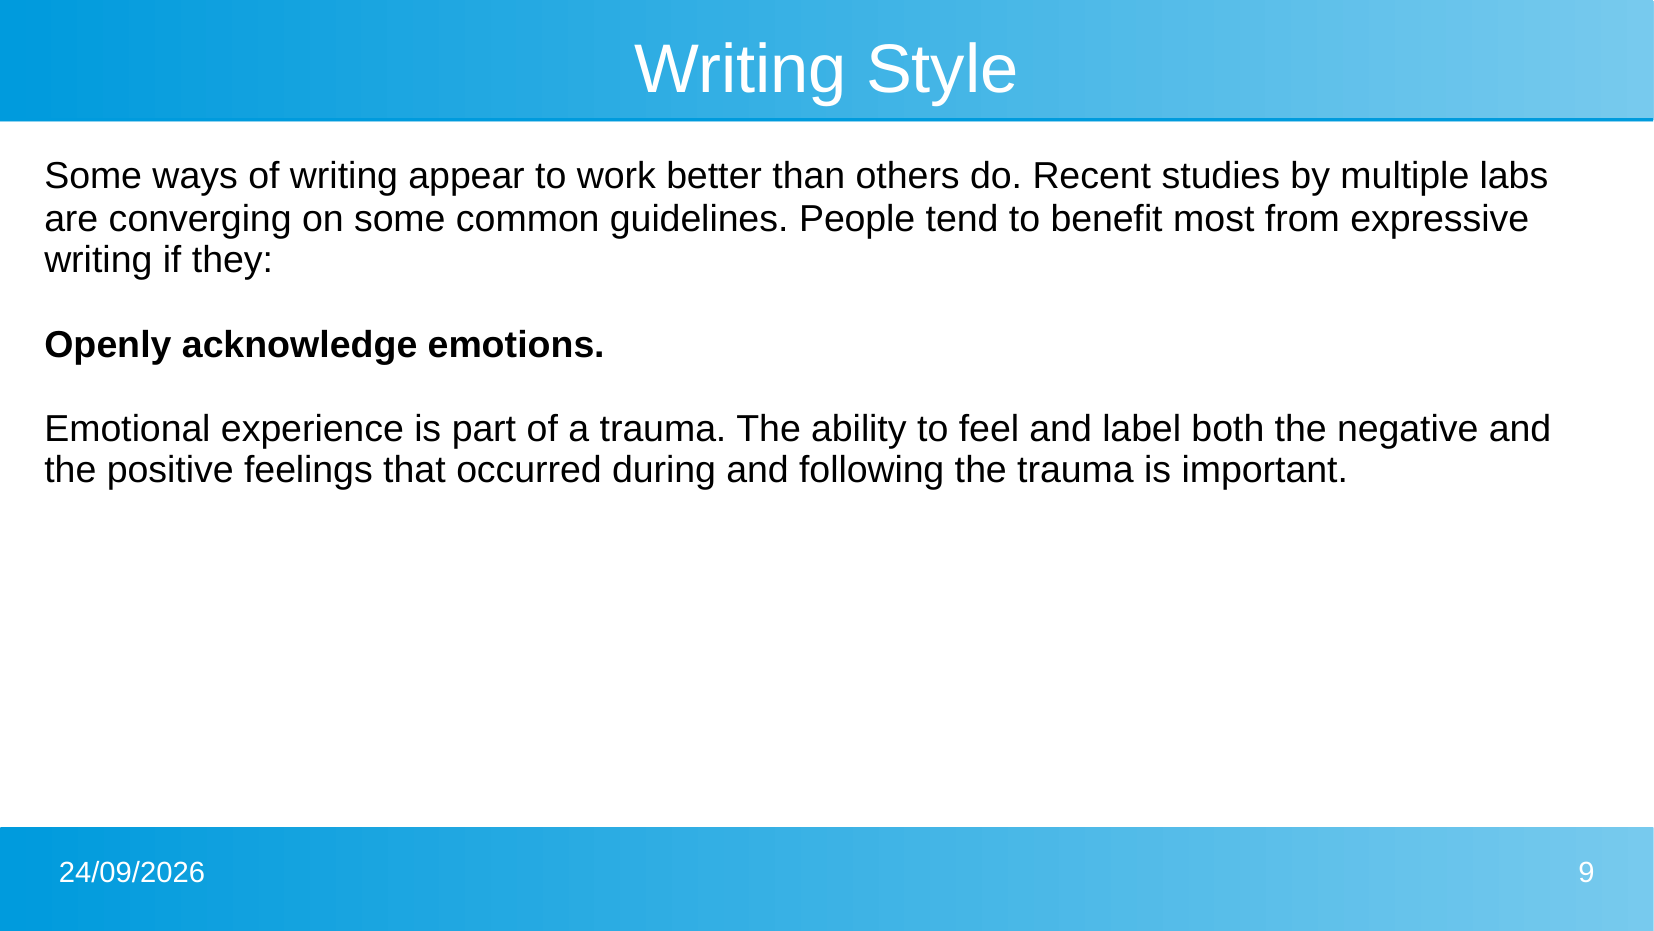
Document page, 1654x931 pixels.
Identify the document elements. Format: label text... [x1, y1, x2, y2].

text_box Some ways of writing appear to work better than others do. Recent studies by multiple labs are converging on some common guidelines. People tend to benefit most from expressive writing if they: Openly acknowledge emotions. Emotional experience is part of a trauma. The ability to feel and label both the negative and the positive feelings that occurred during and following the trauma is important. [29, 147, 1595, 798]
title Writing Style [59, 29, 1595, 108]
